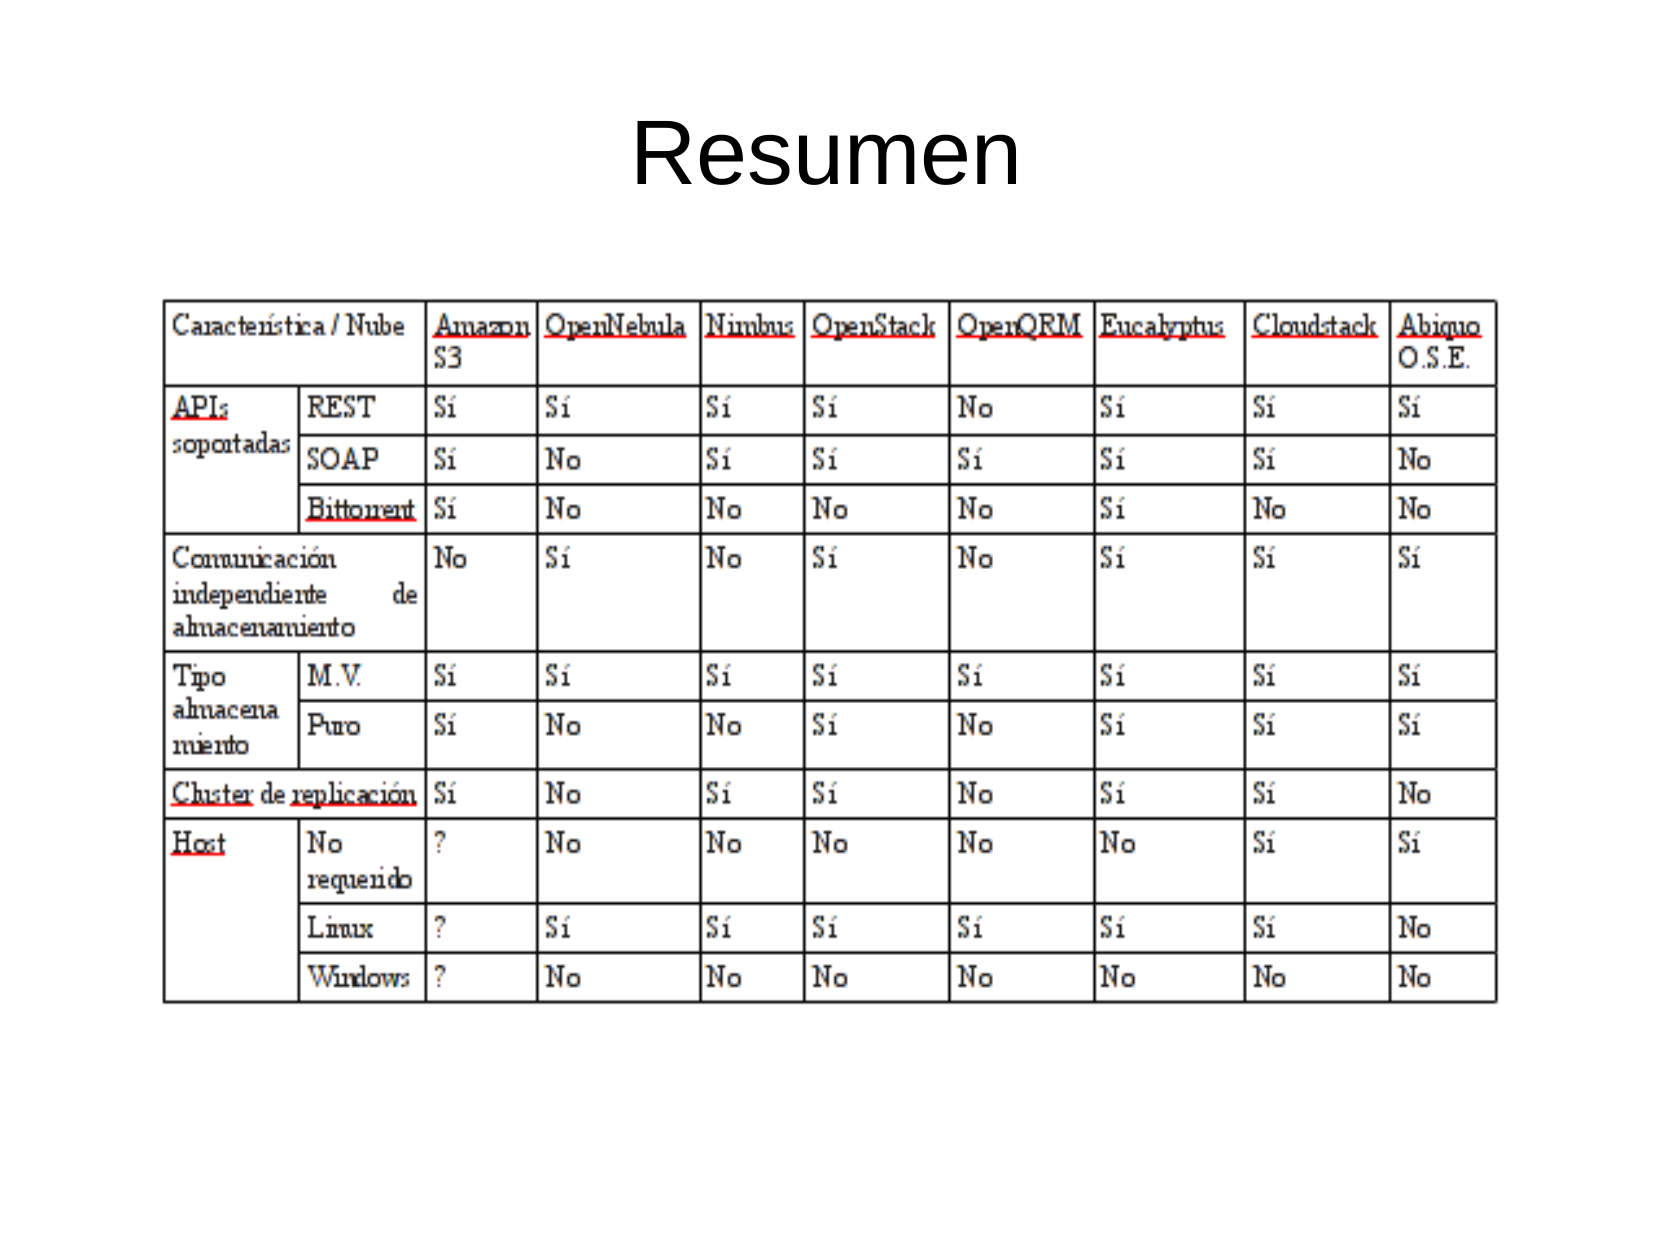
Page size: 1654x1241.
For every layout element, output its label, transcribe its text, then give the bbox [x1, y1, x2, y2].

title Resumen [82, 49, 1571, 257]
picture [161, 295, 1501, 1007]
